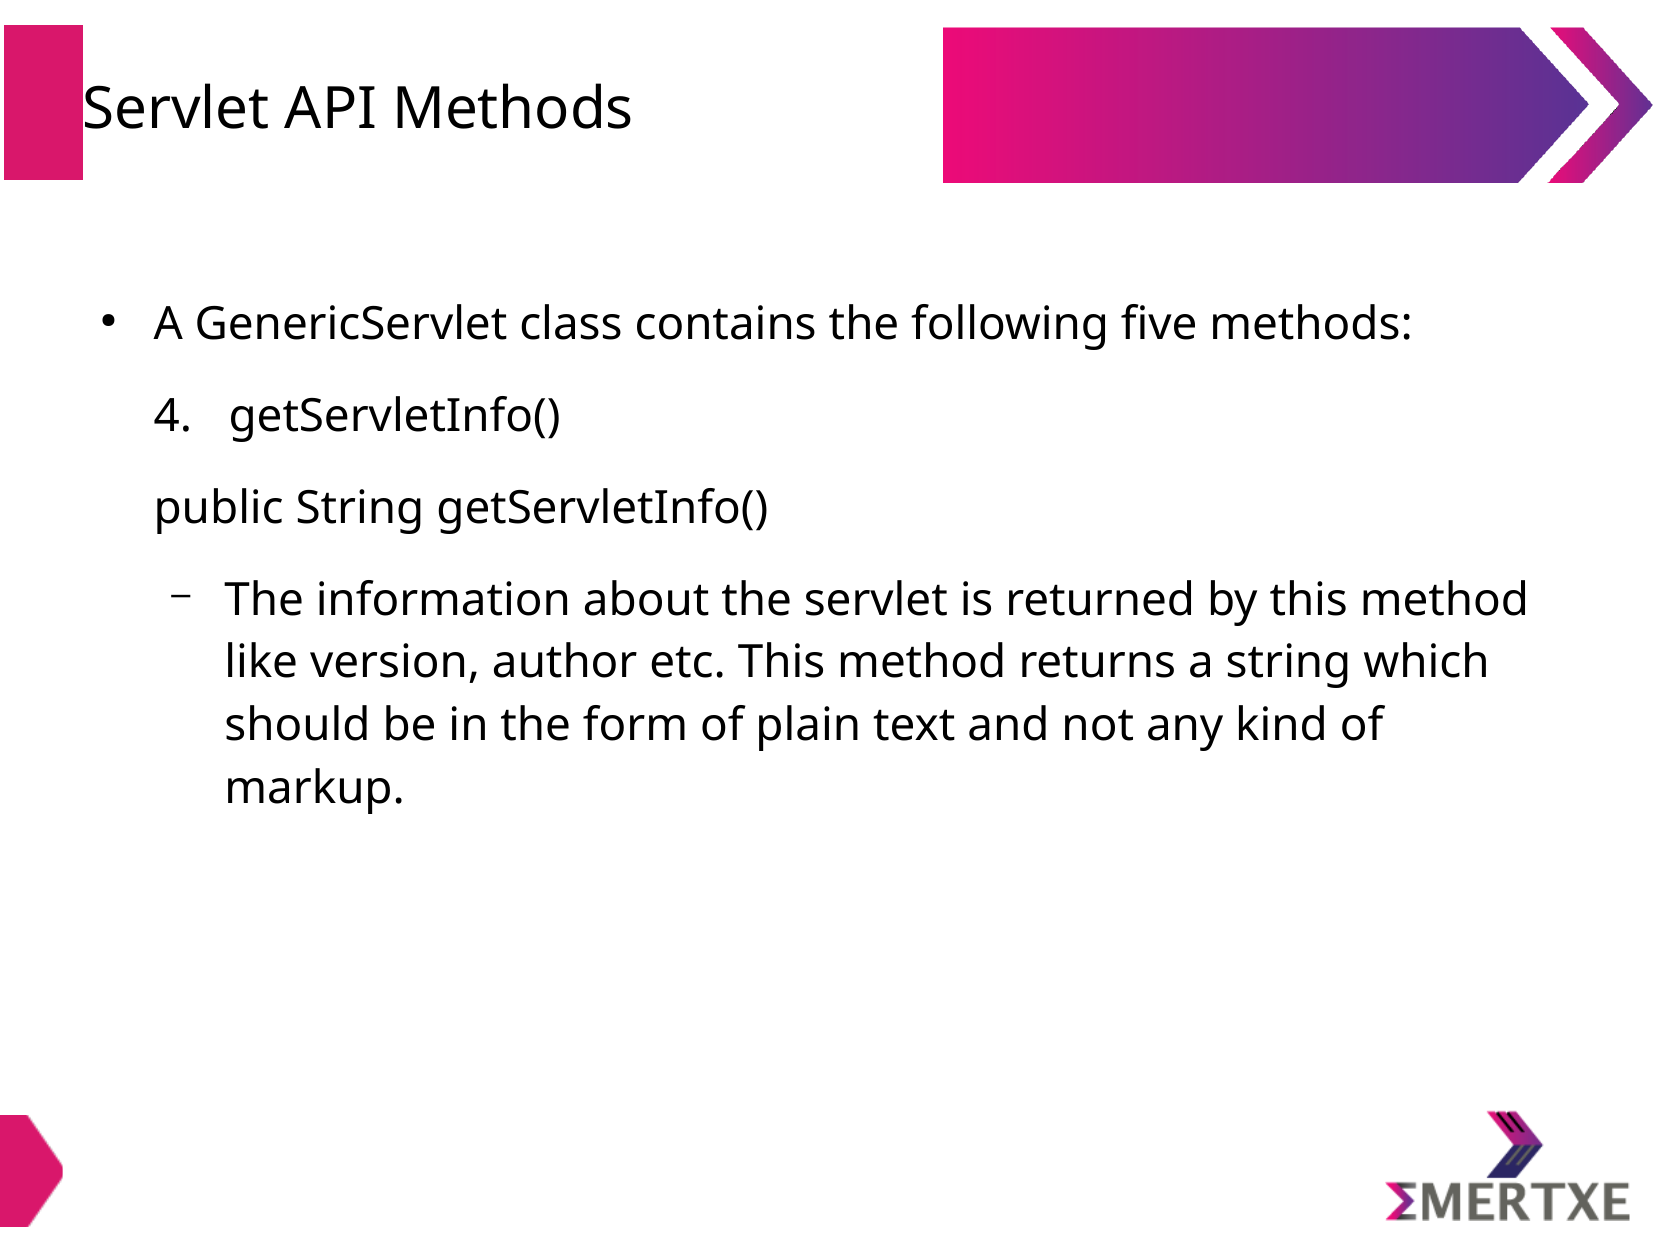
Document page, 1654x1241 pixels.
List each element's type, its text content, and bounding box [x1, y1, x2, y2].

picture [1571, 27, 1653, 183]
title Servlet API Methods [82, 2, 1571, 210]
picture [1385, 1107, 1631, 1221]
list A GenericServlet class contains the following five methods: 4. getServletInfo() public String getServletInfo() The information about the servlet is returned by this method like version, author etc. This method returns a string which should be in the form of plain text and not any kind of markup. [82, 290, 1571, 1010]
